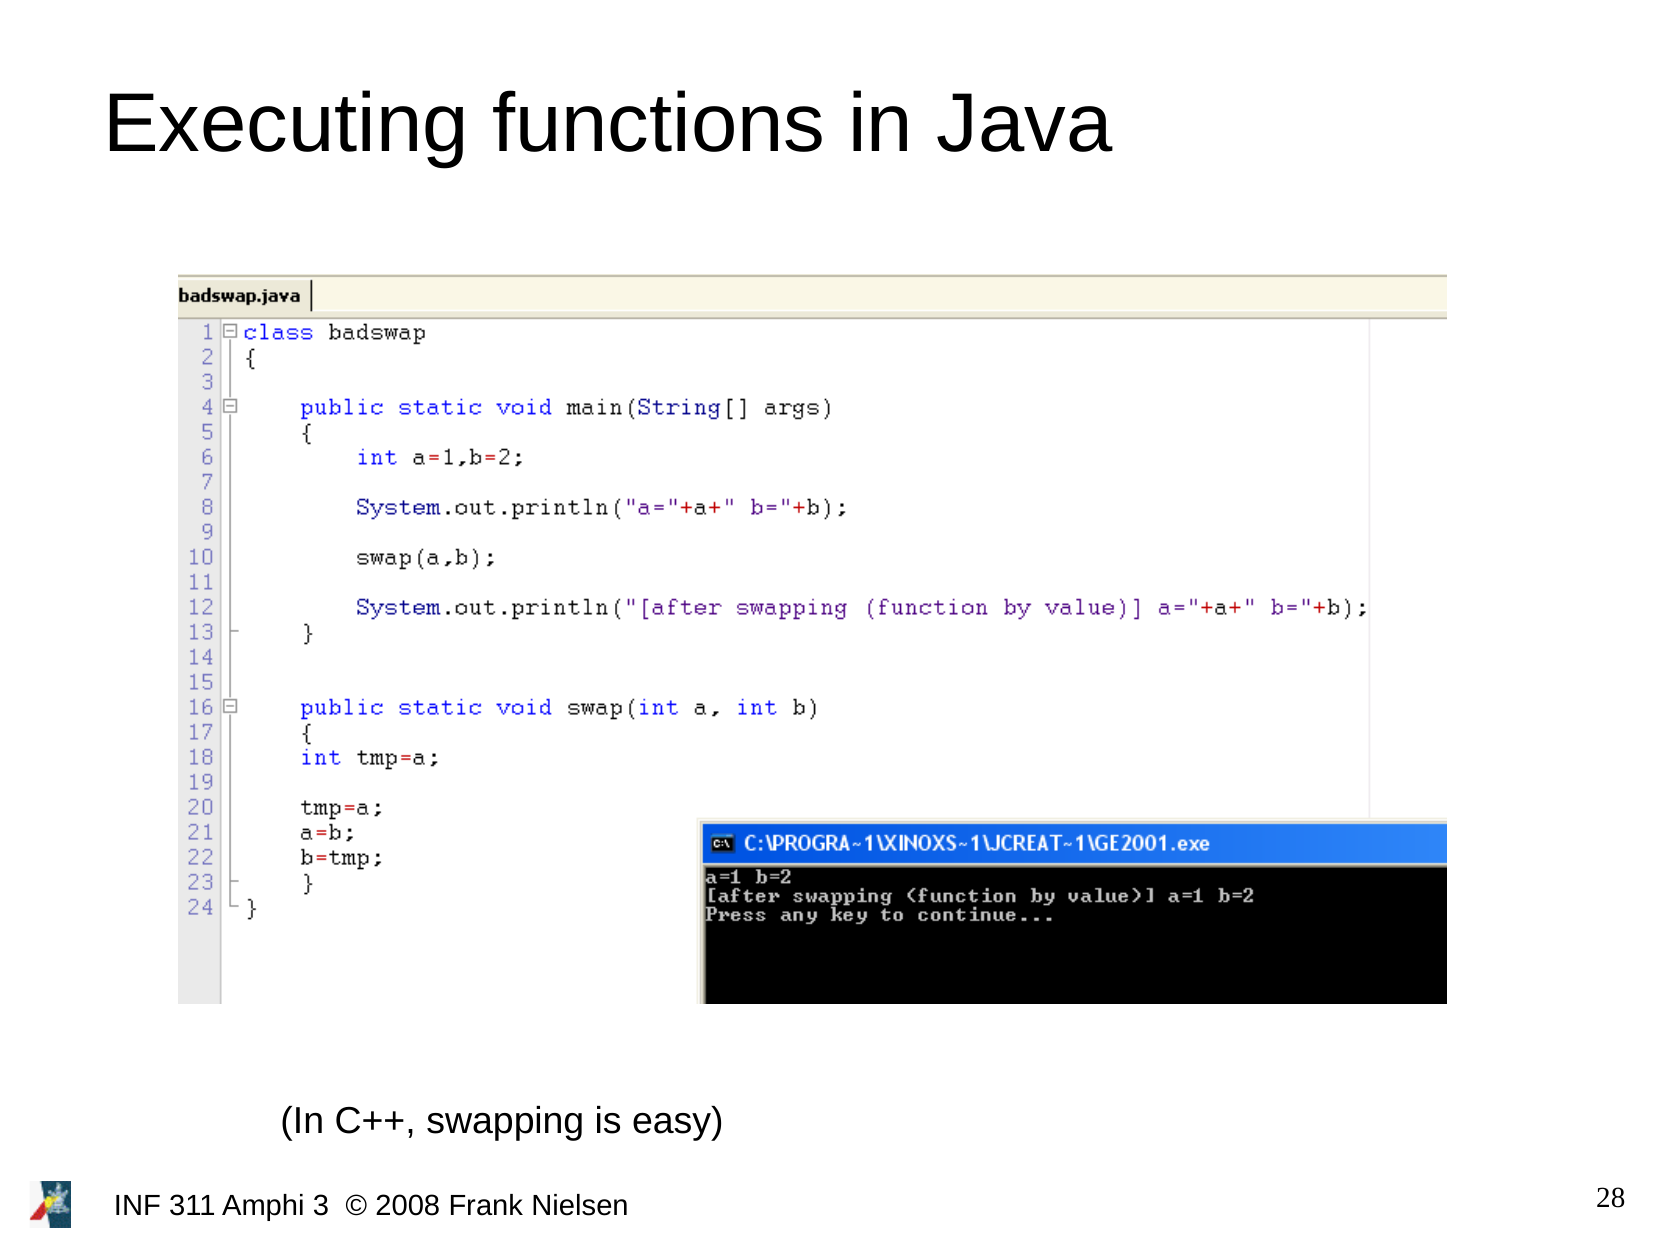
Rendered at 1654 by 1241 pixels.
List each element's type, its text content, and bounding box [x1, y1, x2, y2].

text_box Executing functions in Java [88, 69, 1128, 178]
picture [29, 1181, 71, 1228]
text_box (In C++, swapping is easy) [265, 1092, 738, 1150]
picture [178, 274, 1447, 1004]
